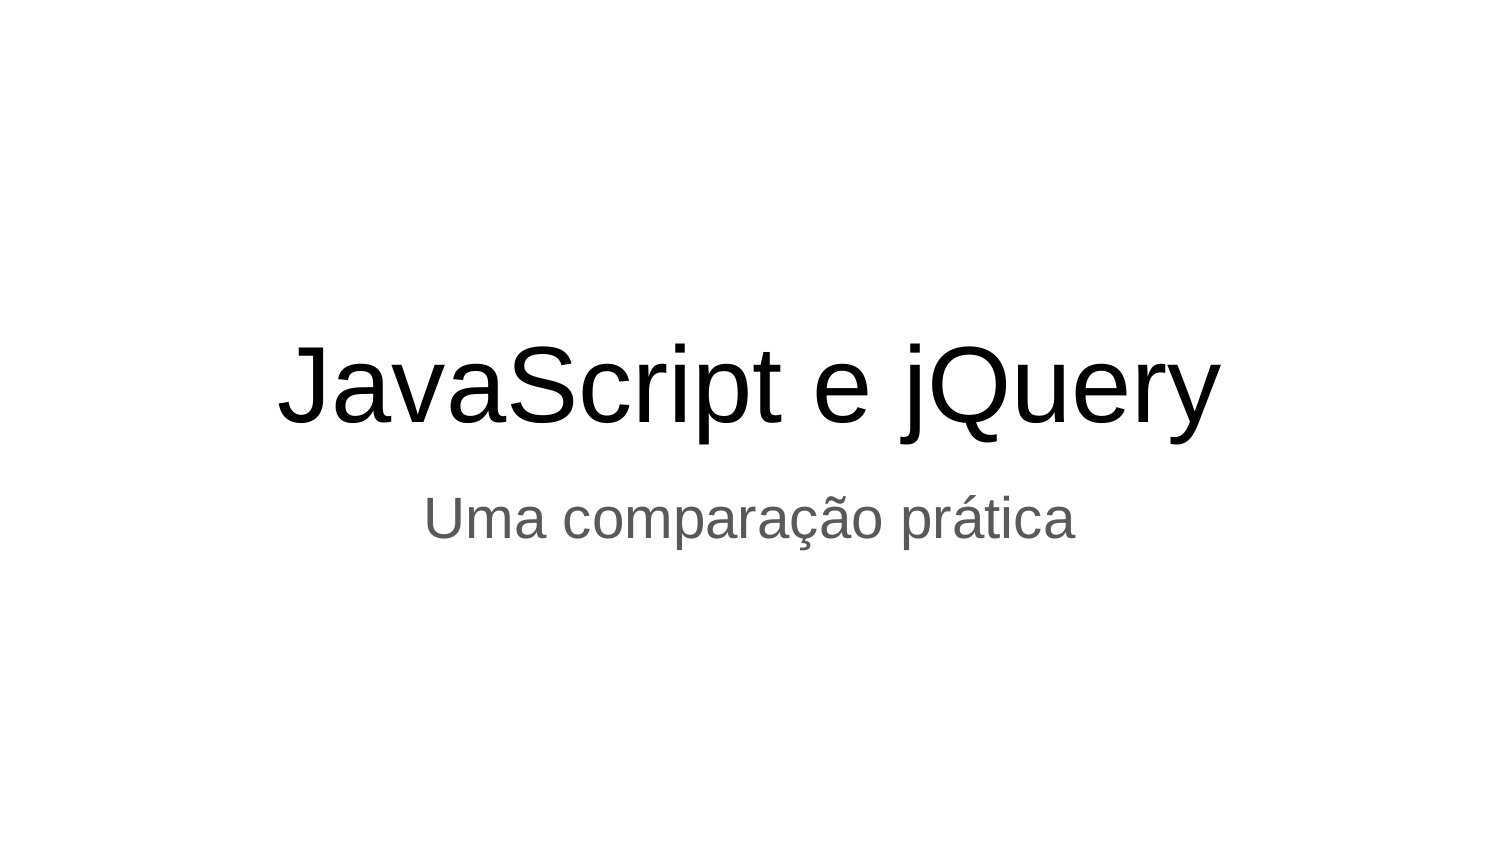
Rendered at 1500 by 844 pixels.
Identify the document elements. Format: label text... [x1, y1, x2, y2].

title JavaScript e jQuery [51, 122, 1449, 459]
subtitle Uma comparação prática [51, 464, 1449, 595]
